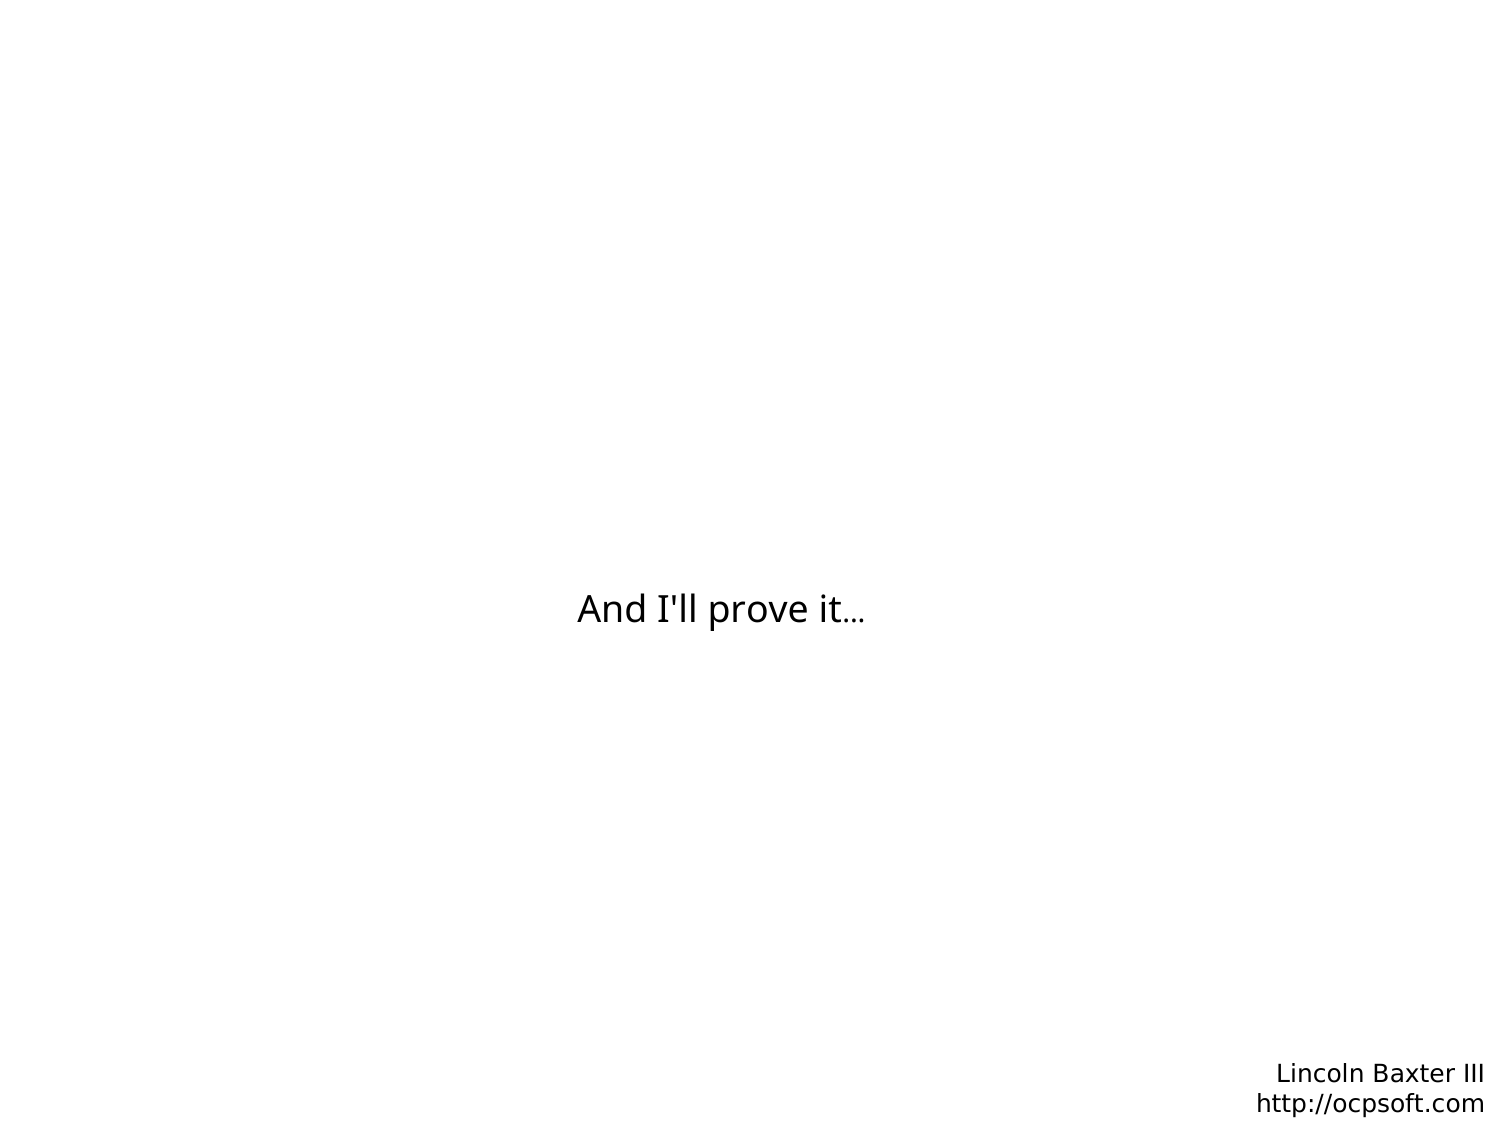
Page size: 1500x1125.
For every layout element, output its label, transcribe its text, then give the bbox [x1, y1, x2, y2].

text_box And I'll prove it... [562, 577, 1029, 638]
